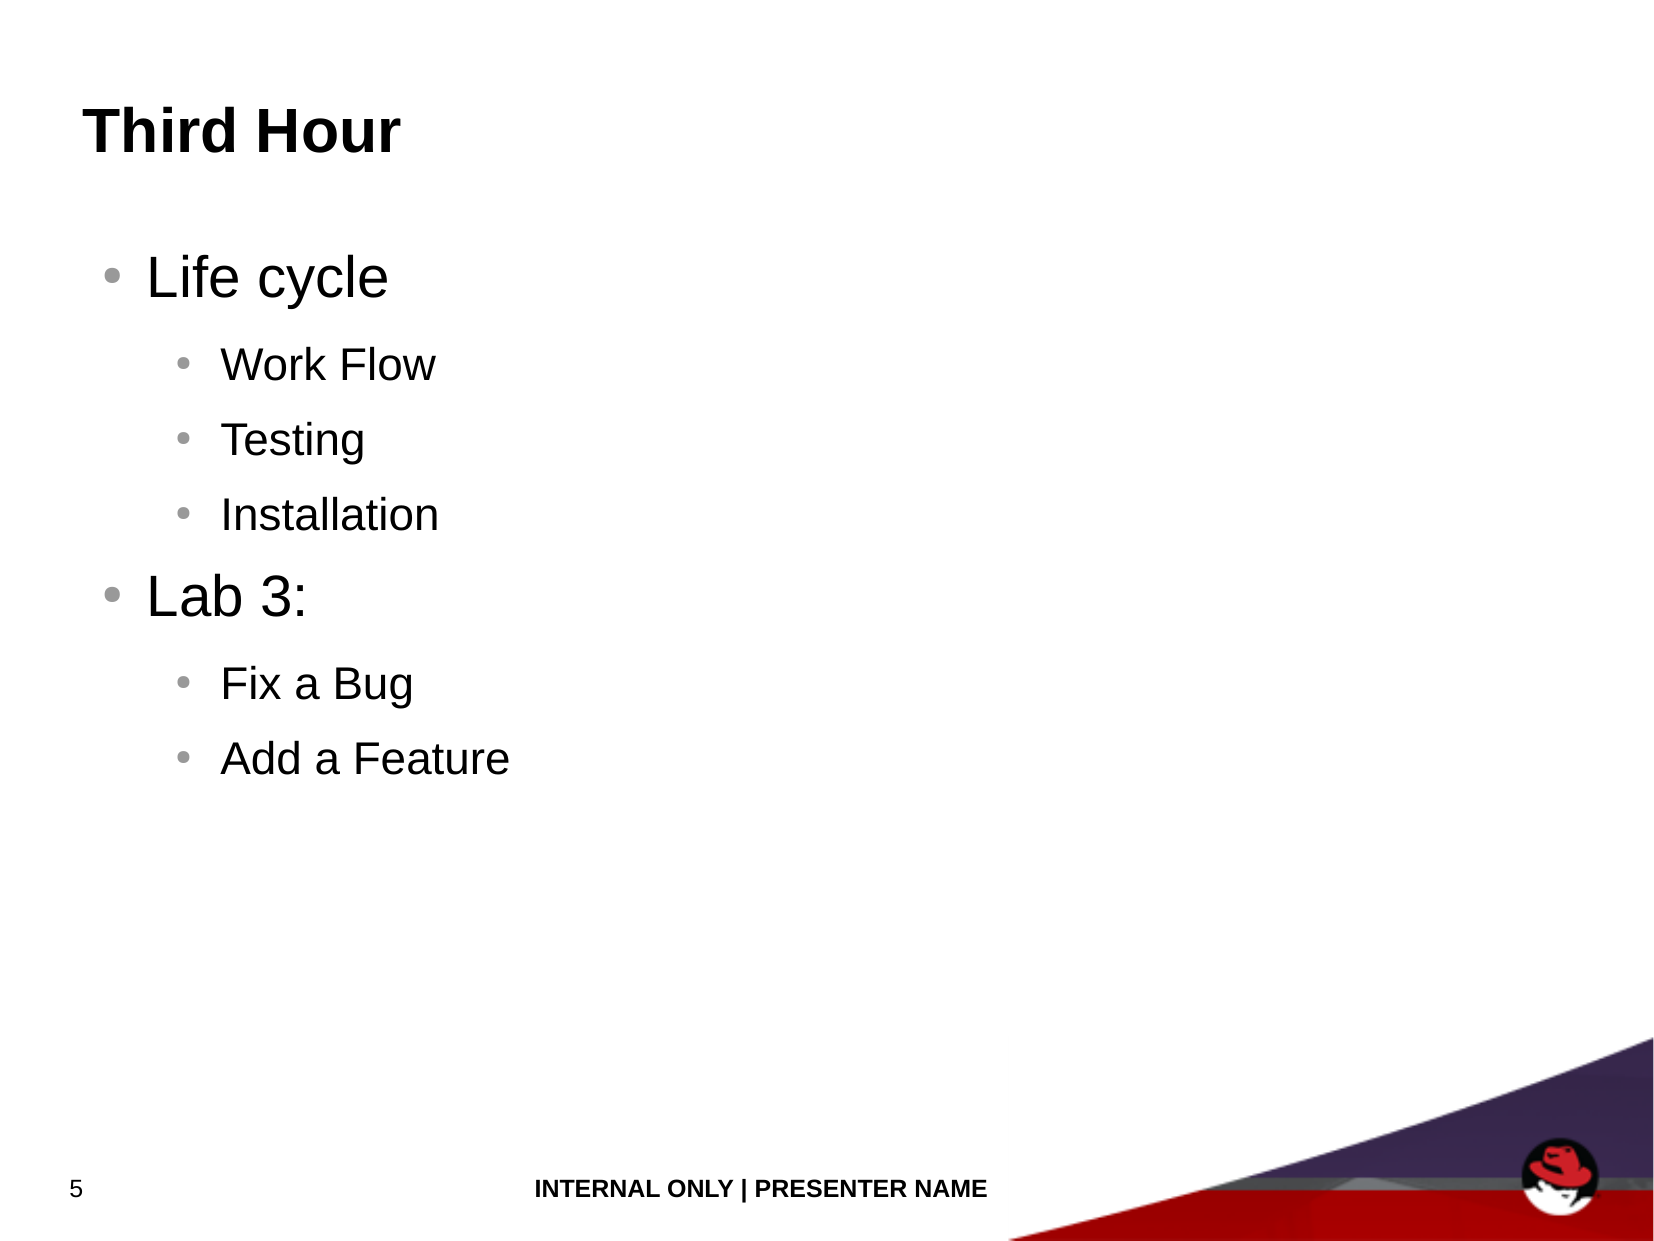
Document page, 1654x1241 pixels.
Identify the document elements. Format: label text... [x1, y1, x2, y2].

picture [1007, 1036, 1654, 1241]
list Life cycle Work Flow Testing Installation Lab 3: Fix a Bug Add a Feature [86, 244, 1538, 1039]
title Third Hour [82, 37, 1571, 226]
